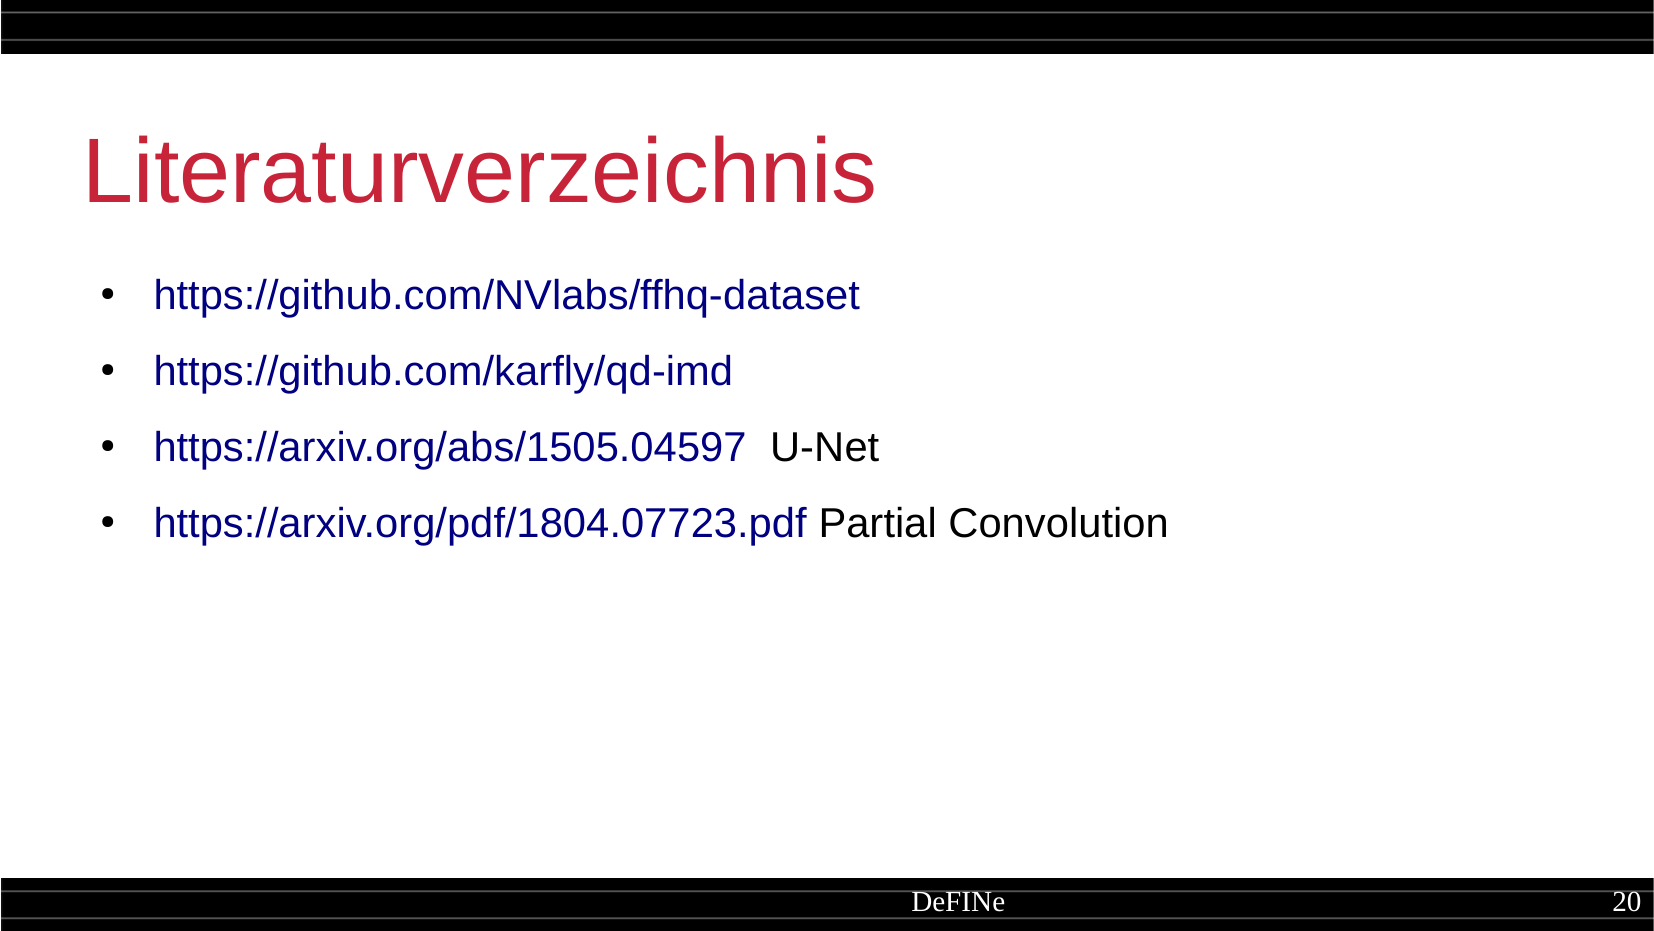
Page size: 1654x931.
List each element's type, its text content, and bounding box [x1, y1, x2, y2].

picture [1, 0, 1654, 54]
picture [1, 878, 1654, 931]
list https://github.com/NVlabs/ffhq-dataset https://github.com/karfly/qd-imd https://arxiv.org/abs/1505.04597 U-Net https://arxiv.org/pdf/1804.07723.pdf Partial Convolution [82, 271, 1571, 758]
title Literaturverzeichnis [82, 92, 1571, 249]
